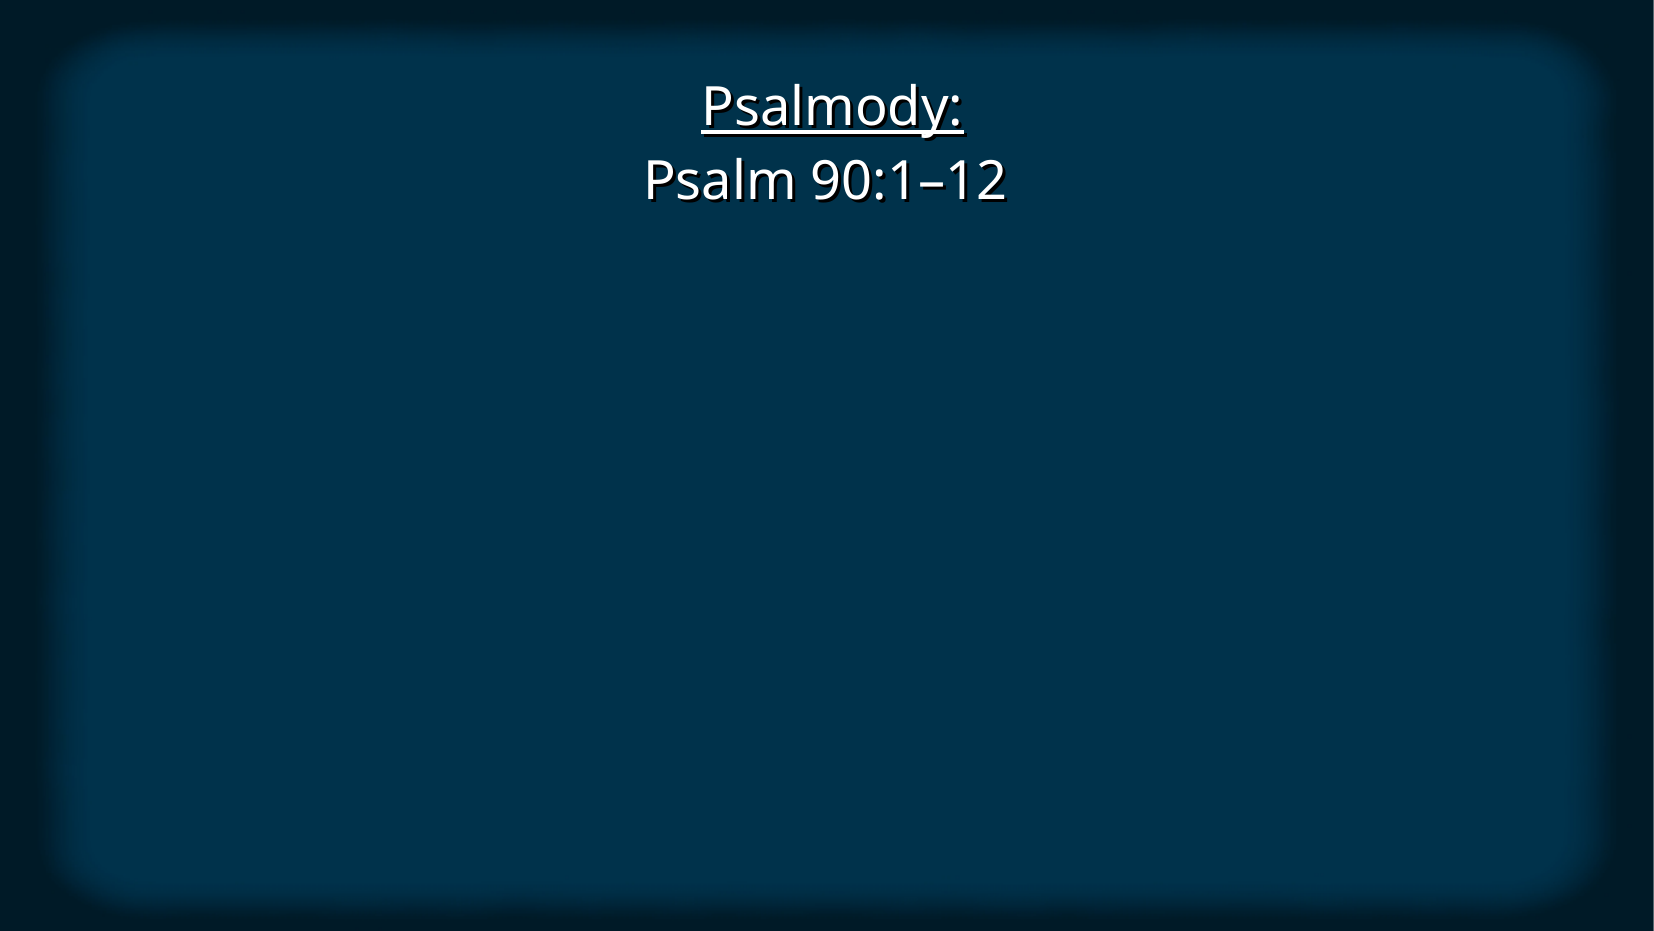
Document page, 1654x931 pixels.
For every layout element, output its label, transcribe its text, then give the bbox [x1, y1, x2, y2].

text_box Psalmody: Psalm 90:1–12 [60, 60, 1606, 219]
picture [0, 0, 1654, 931]
